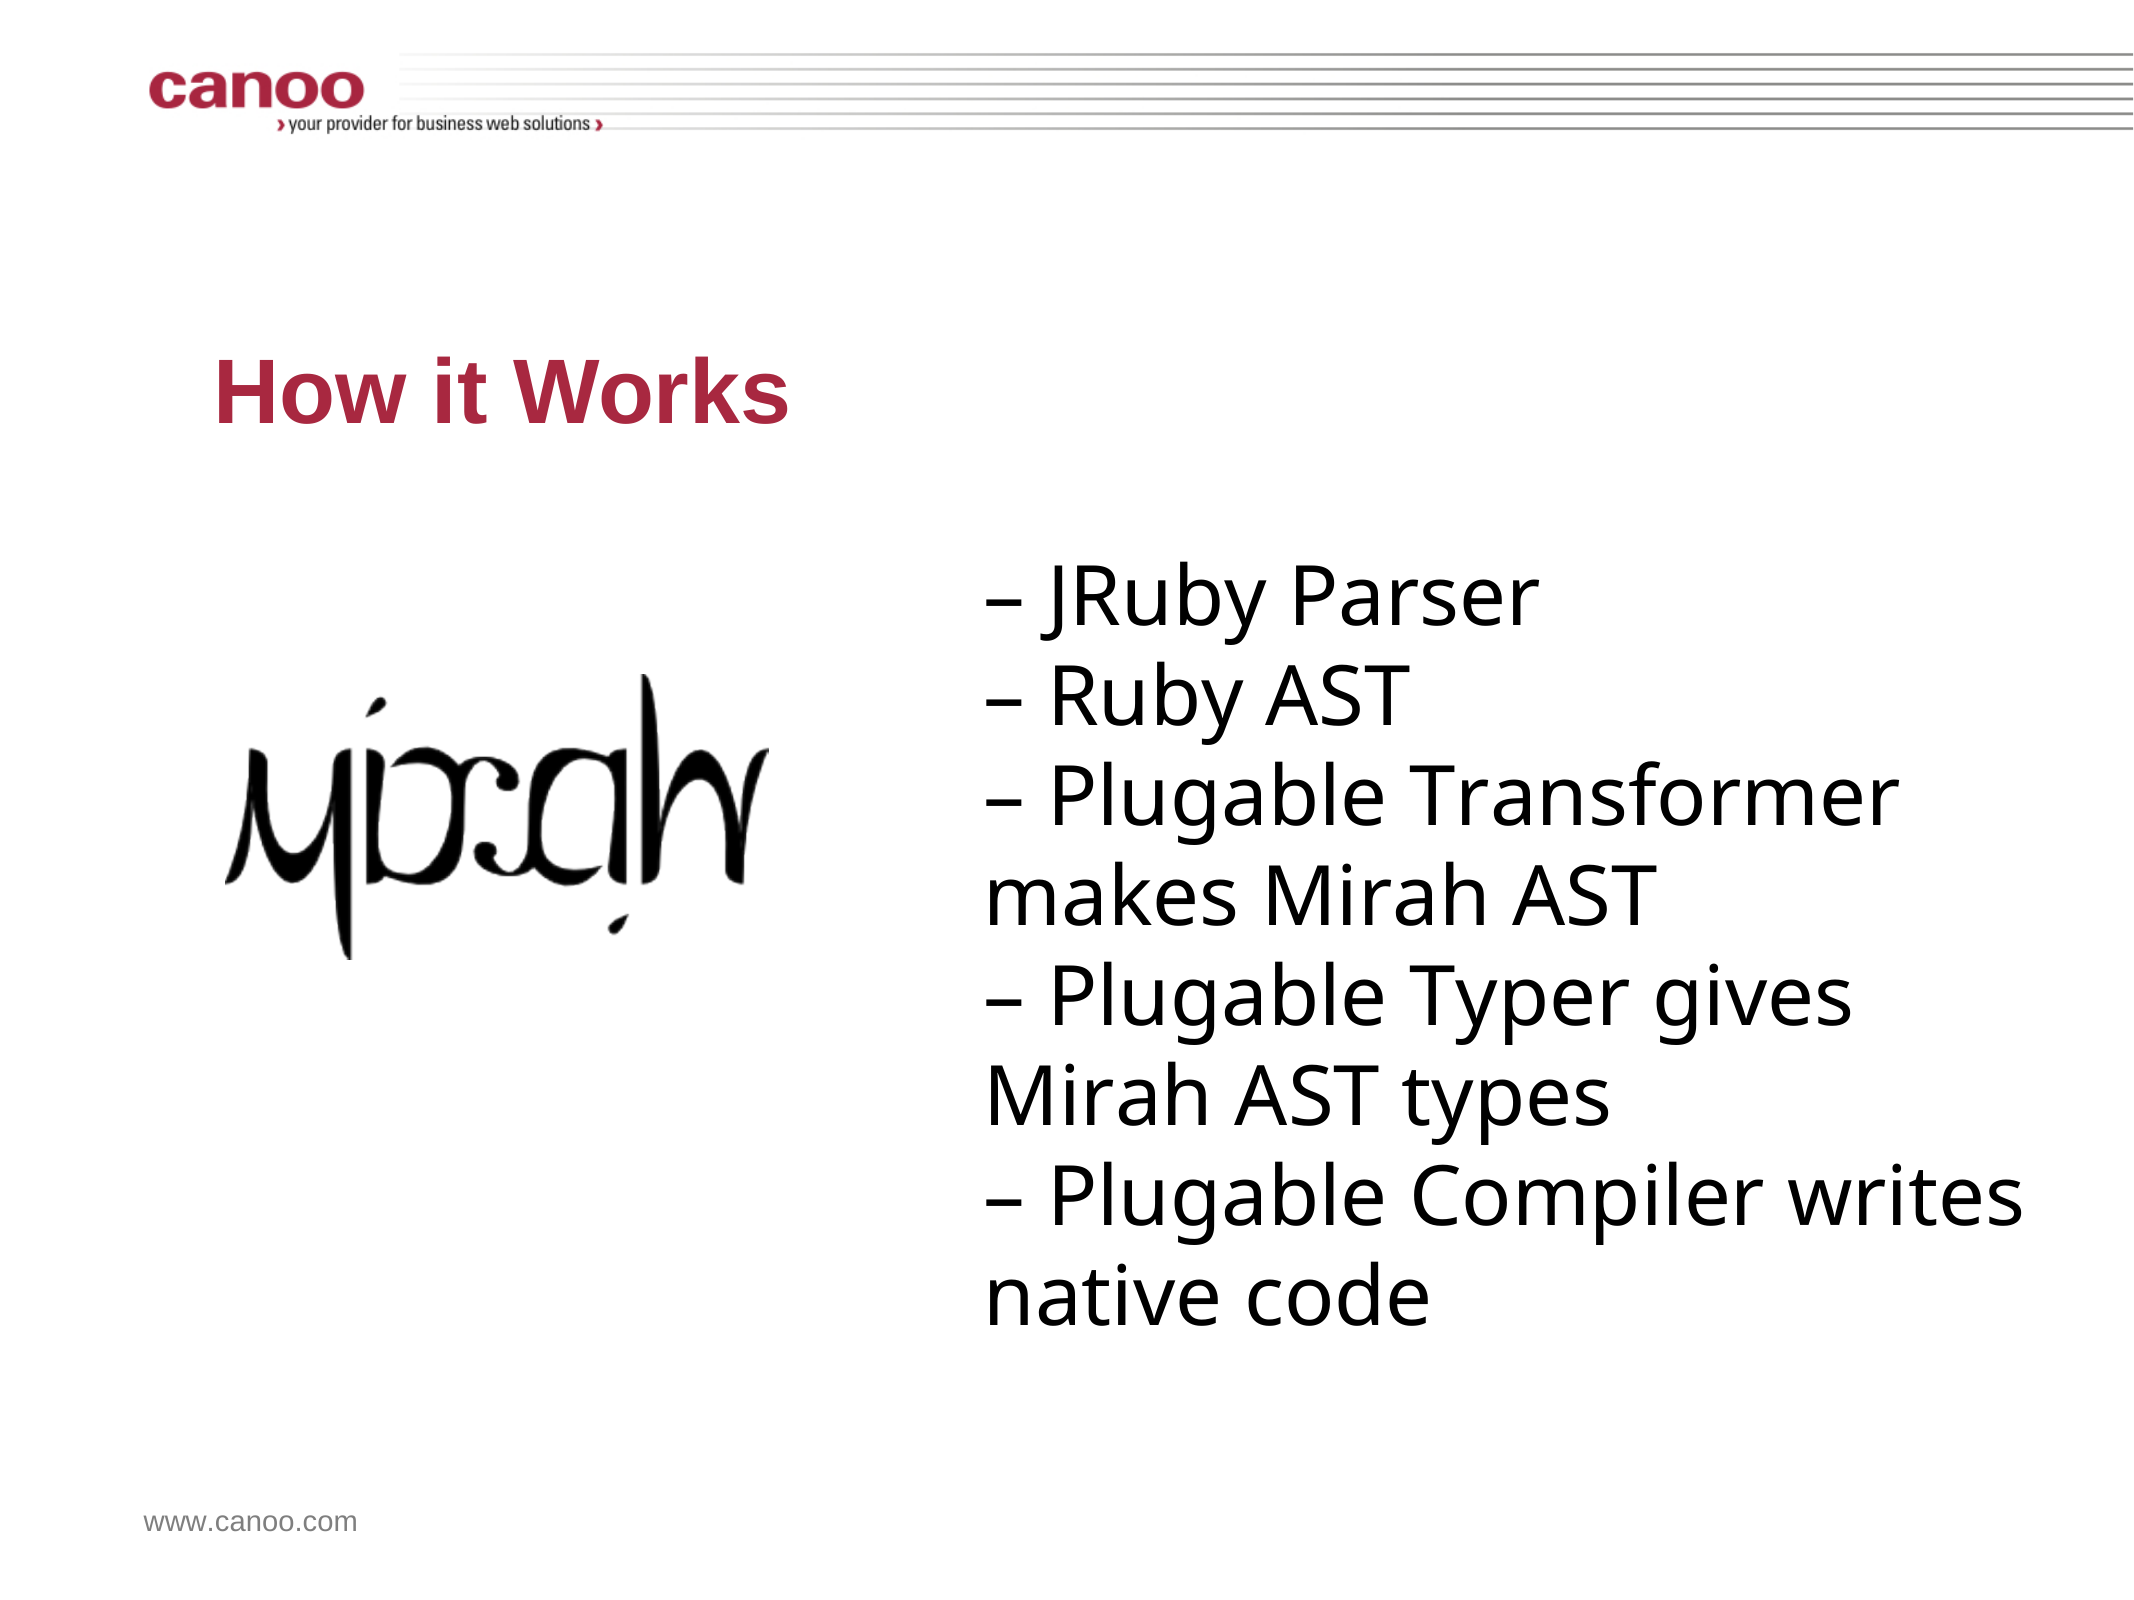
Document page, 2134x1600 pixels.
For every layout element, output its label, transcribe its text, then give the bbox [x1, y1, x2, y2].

picture [0, 21, 2134, 188]
picture [225, 674, 769, 960]
title How it Works [204, 220, 2020, 451]
text_box – JRuby Parser – Ruby AST – Plugable Transformer makes Mirah AST – Plugable Typer gives Mirah AST types – Plugable Compiler writes native code [968, 534, 2057, 1350]
